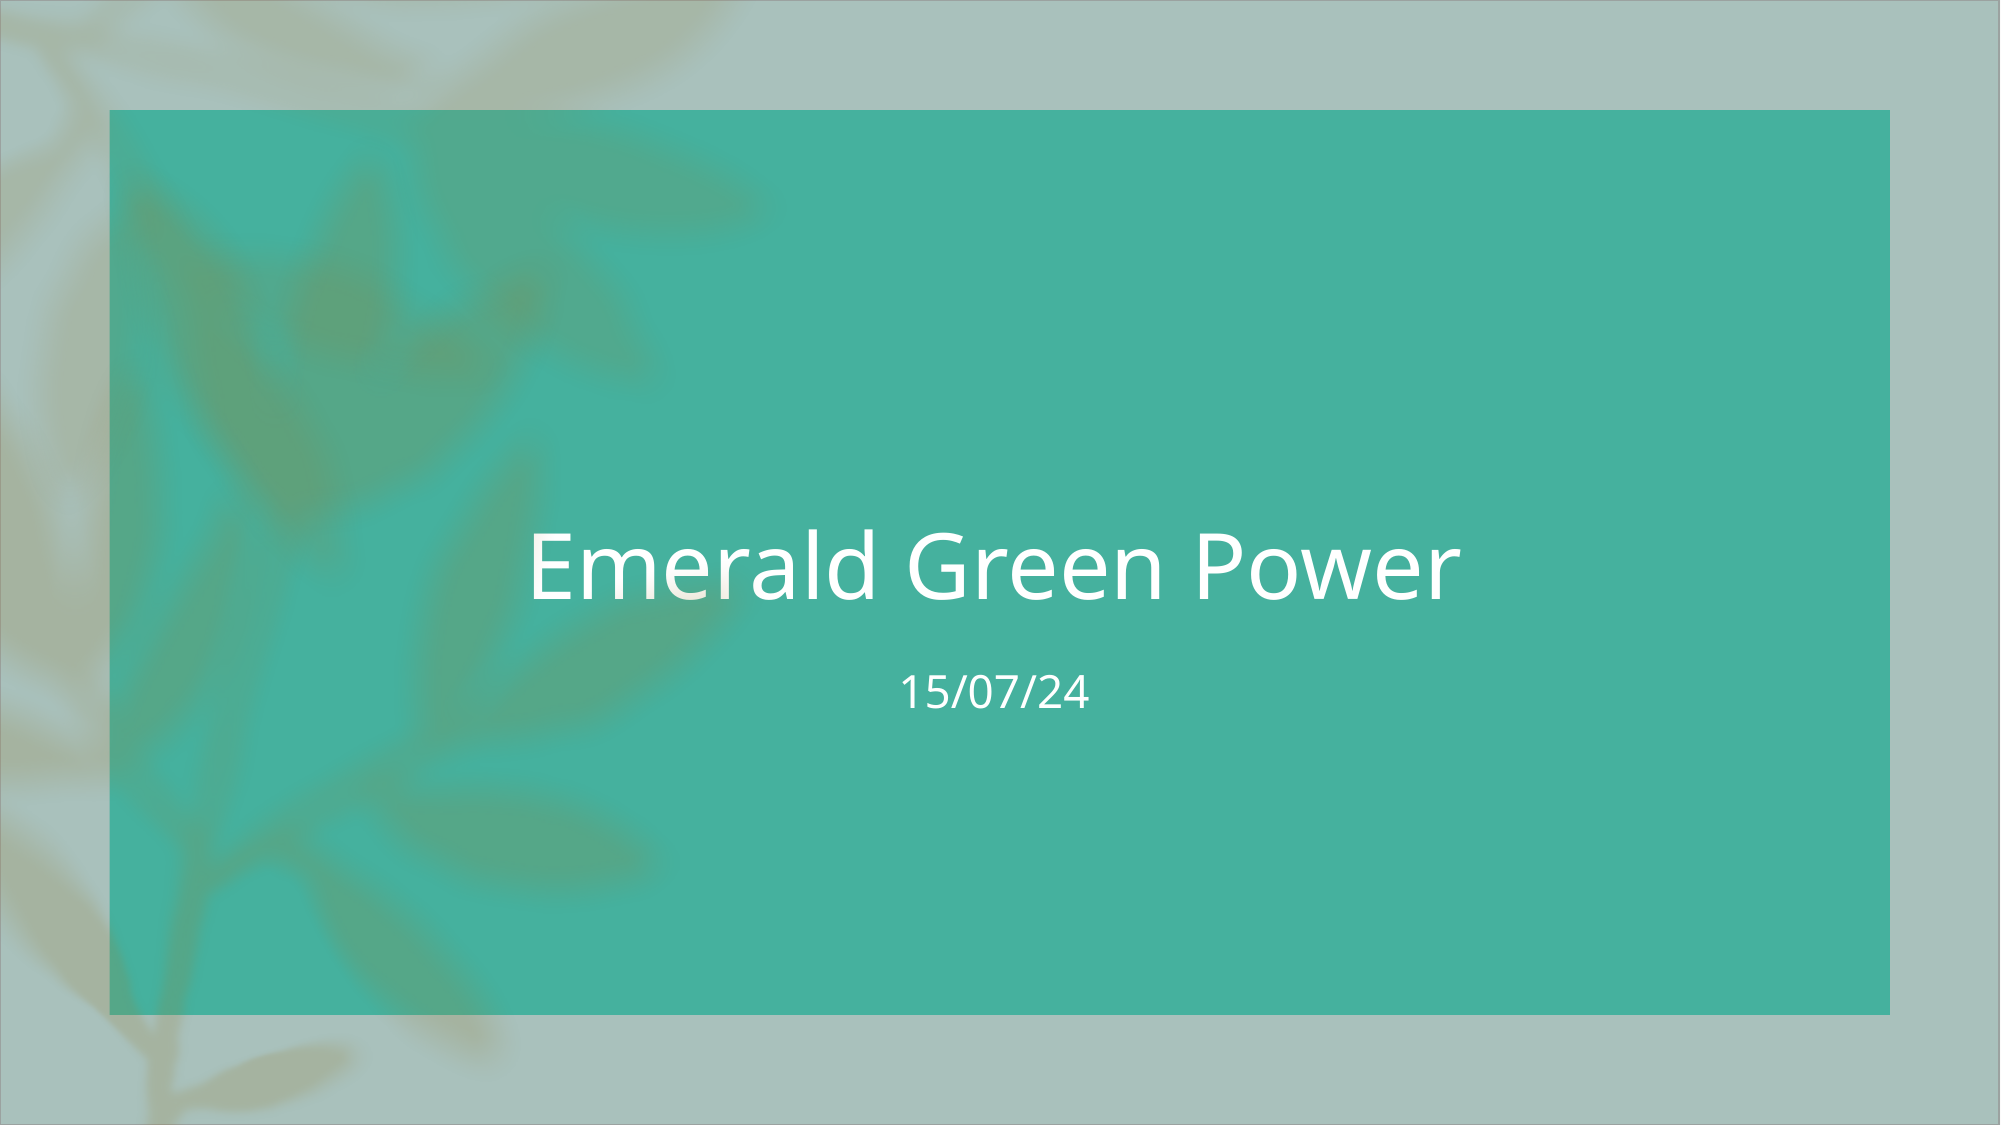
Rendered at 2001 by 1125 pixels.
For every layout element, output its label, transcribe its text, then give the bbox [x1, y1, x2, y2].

title Emerald Green Power [852, 387, 1825, 626]
text_box [811, 0, 2000, 1125]
picture [0, 0, 852, 1125]
subtitle 15/07/24 [852, 650, 1825, 776]
